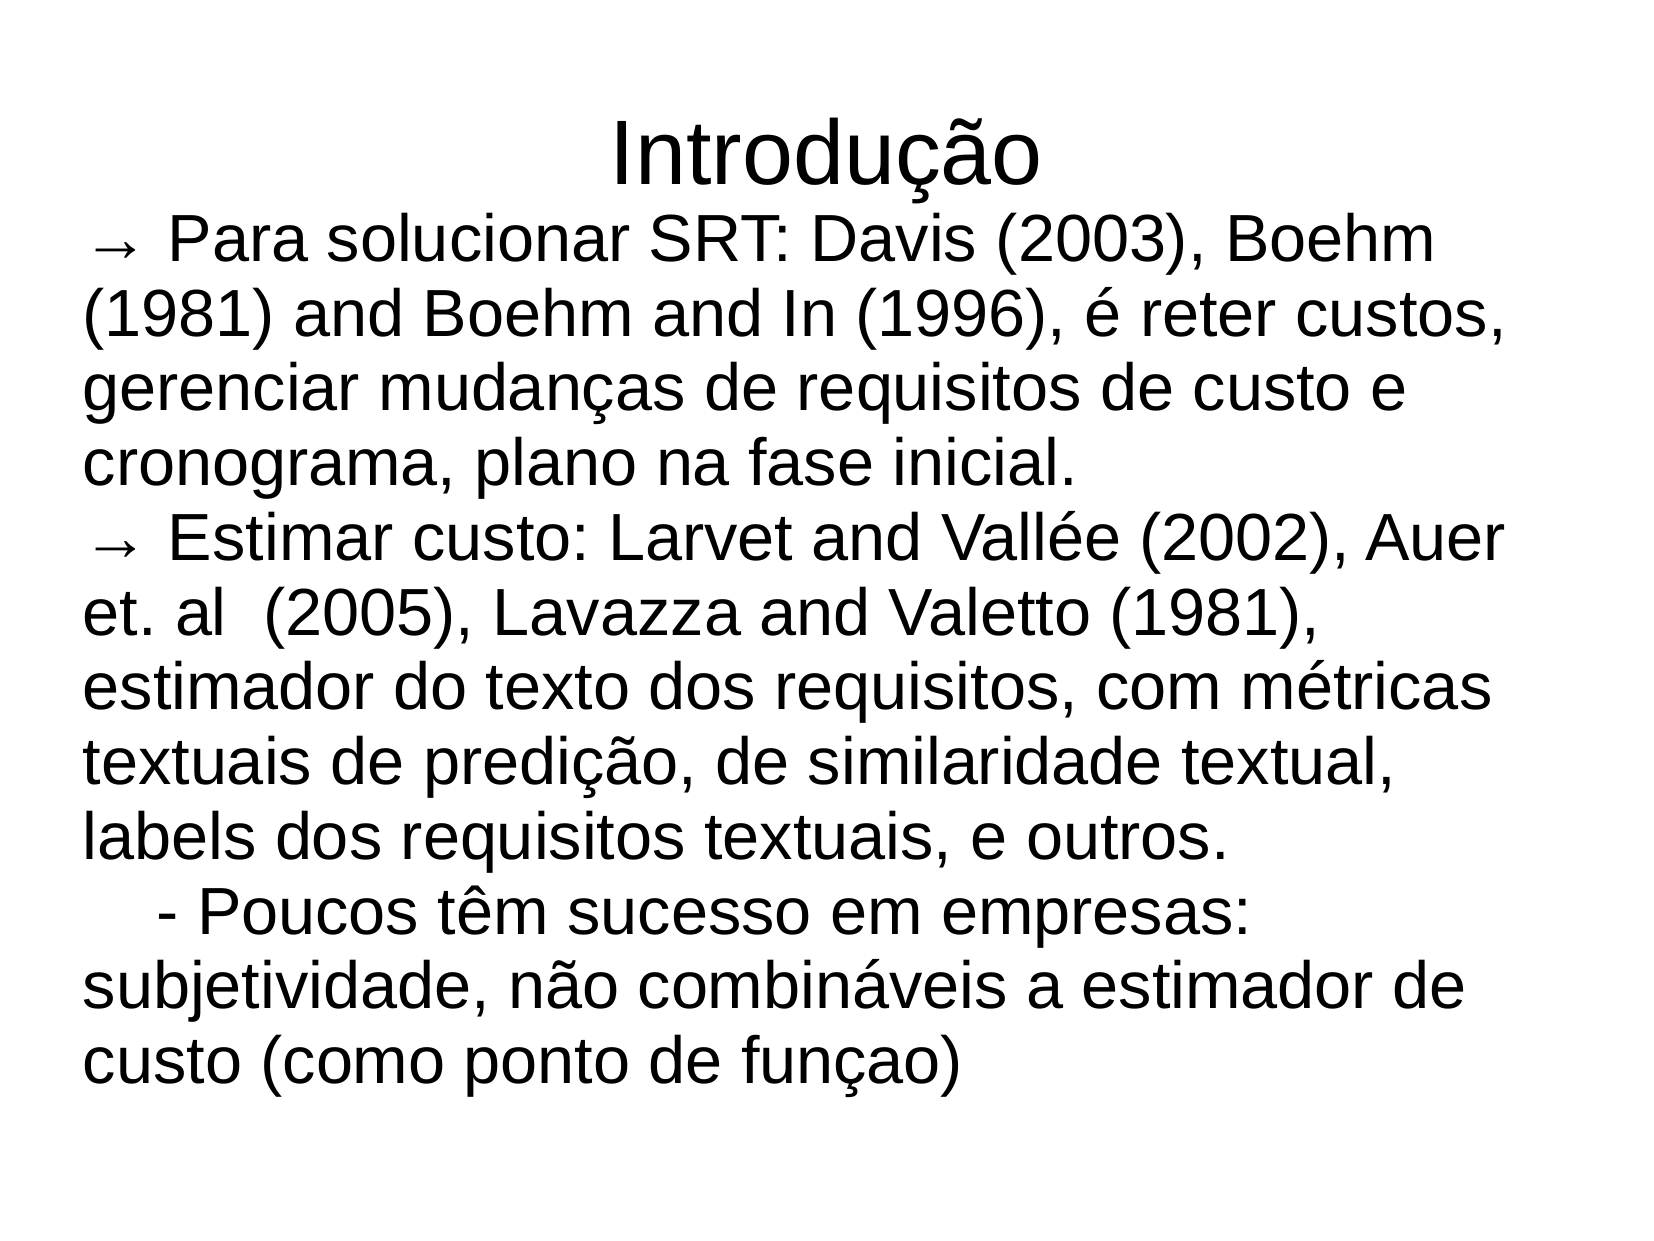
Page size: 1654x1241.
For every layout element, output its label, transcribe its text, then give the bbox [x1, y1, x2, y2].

subtitle → Para solucionar SRT: Davis (2003), Boehm (1981) and Boehm and In (1996), é reter custos, gerenciar mudanças de requisitos de custo e cronograma, plano na fase inicial. → Estimar custo: Larvet and Vallée (2002), Auer et. al (2005), Lavazza and Valetto (1981), estimador do texto dos requisitos, com métricas textuais de predição, de similaridade textual, labels dos requisitos textuais, e outros. - Poucos têm sucesso em empresas: subjetividade, não combináveis a estimador de custo (como ponto de funçao) [82, 200, 1571, 1098]
title Introdução [82, 49, 1571, 200]
